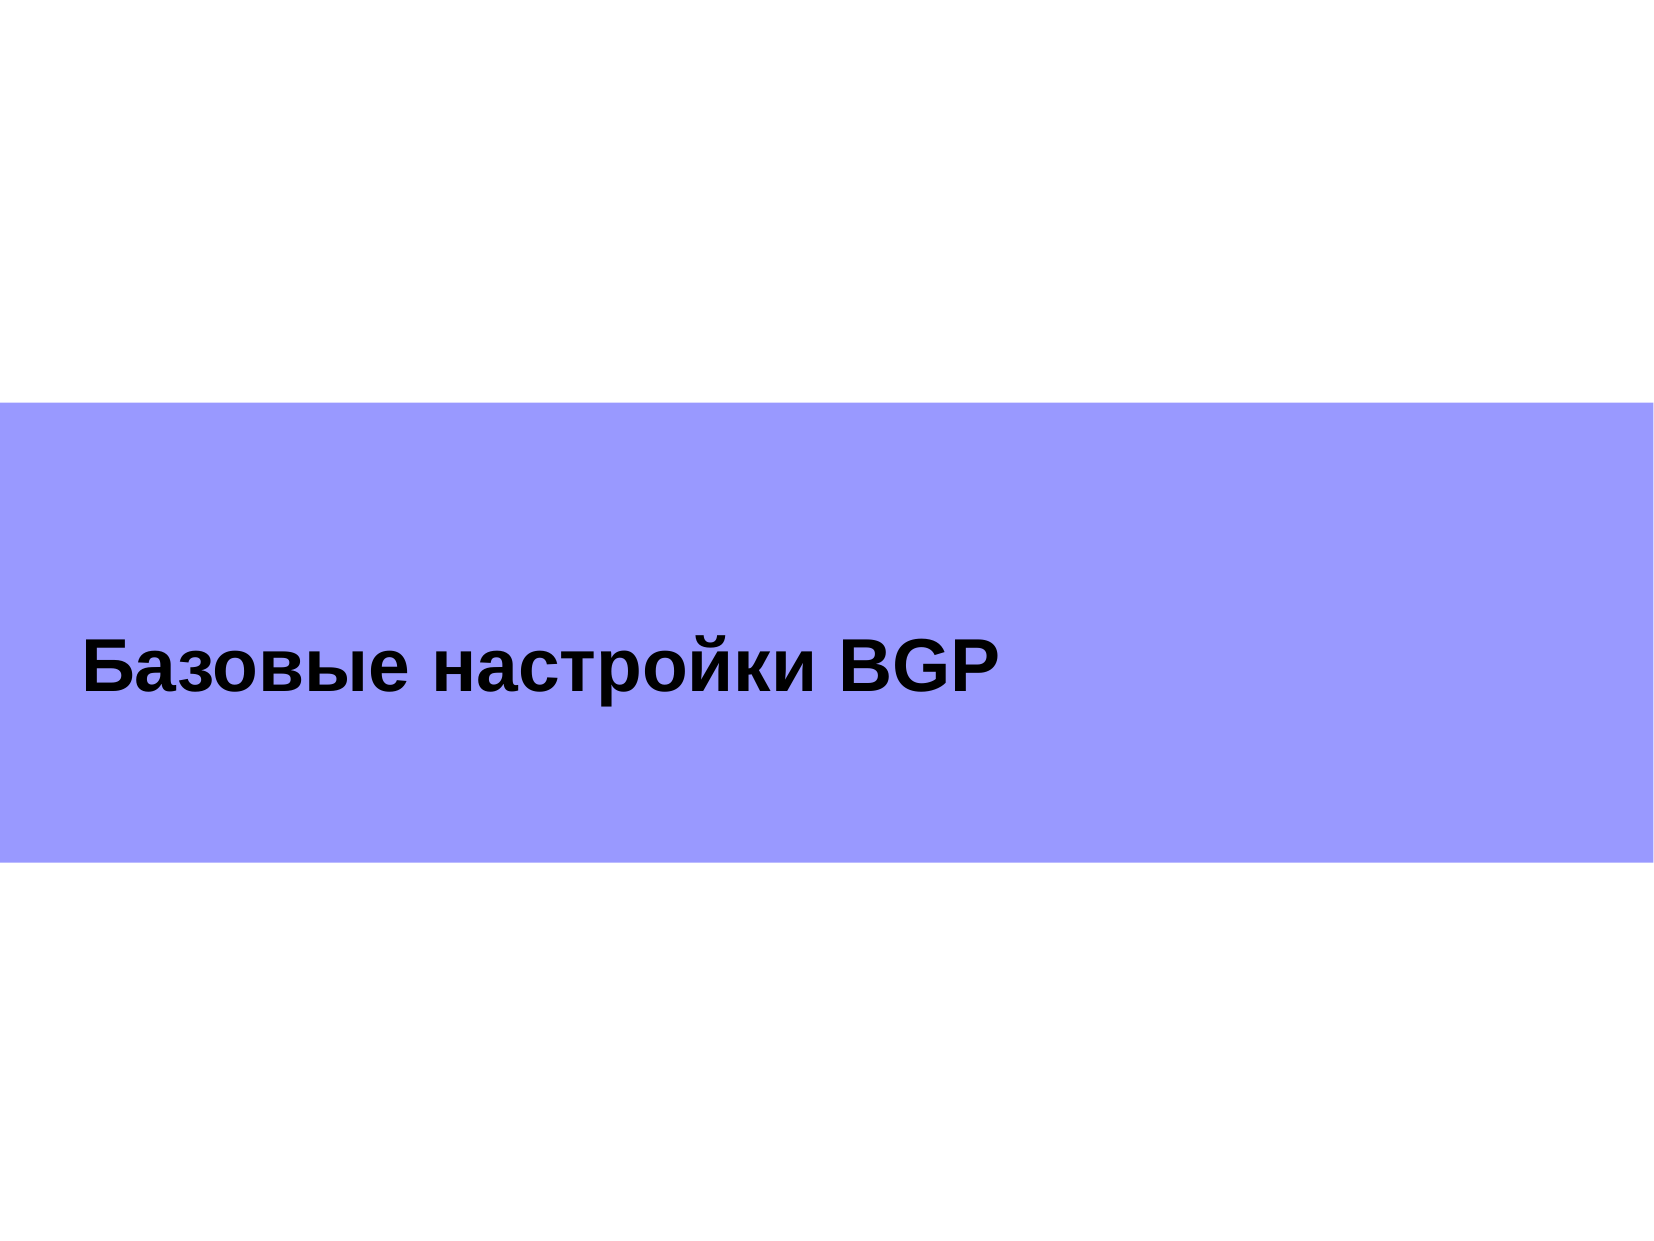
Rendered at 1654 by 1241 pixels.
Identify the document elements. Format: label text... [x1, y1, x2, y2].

text_box Базовые настройки BGP [67, 620, 1530, 772]
